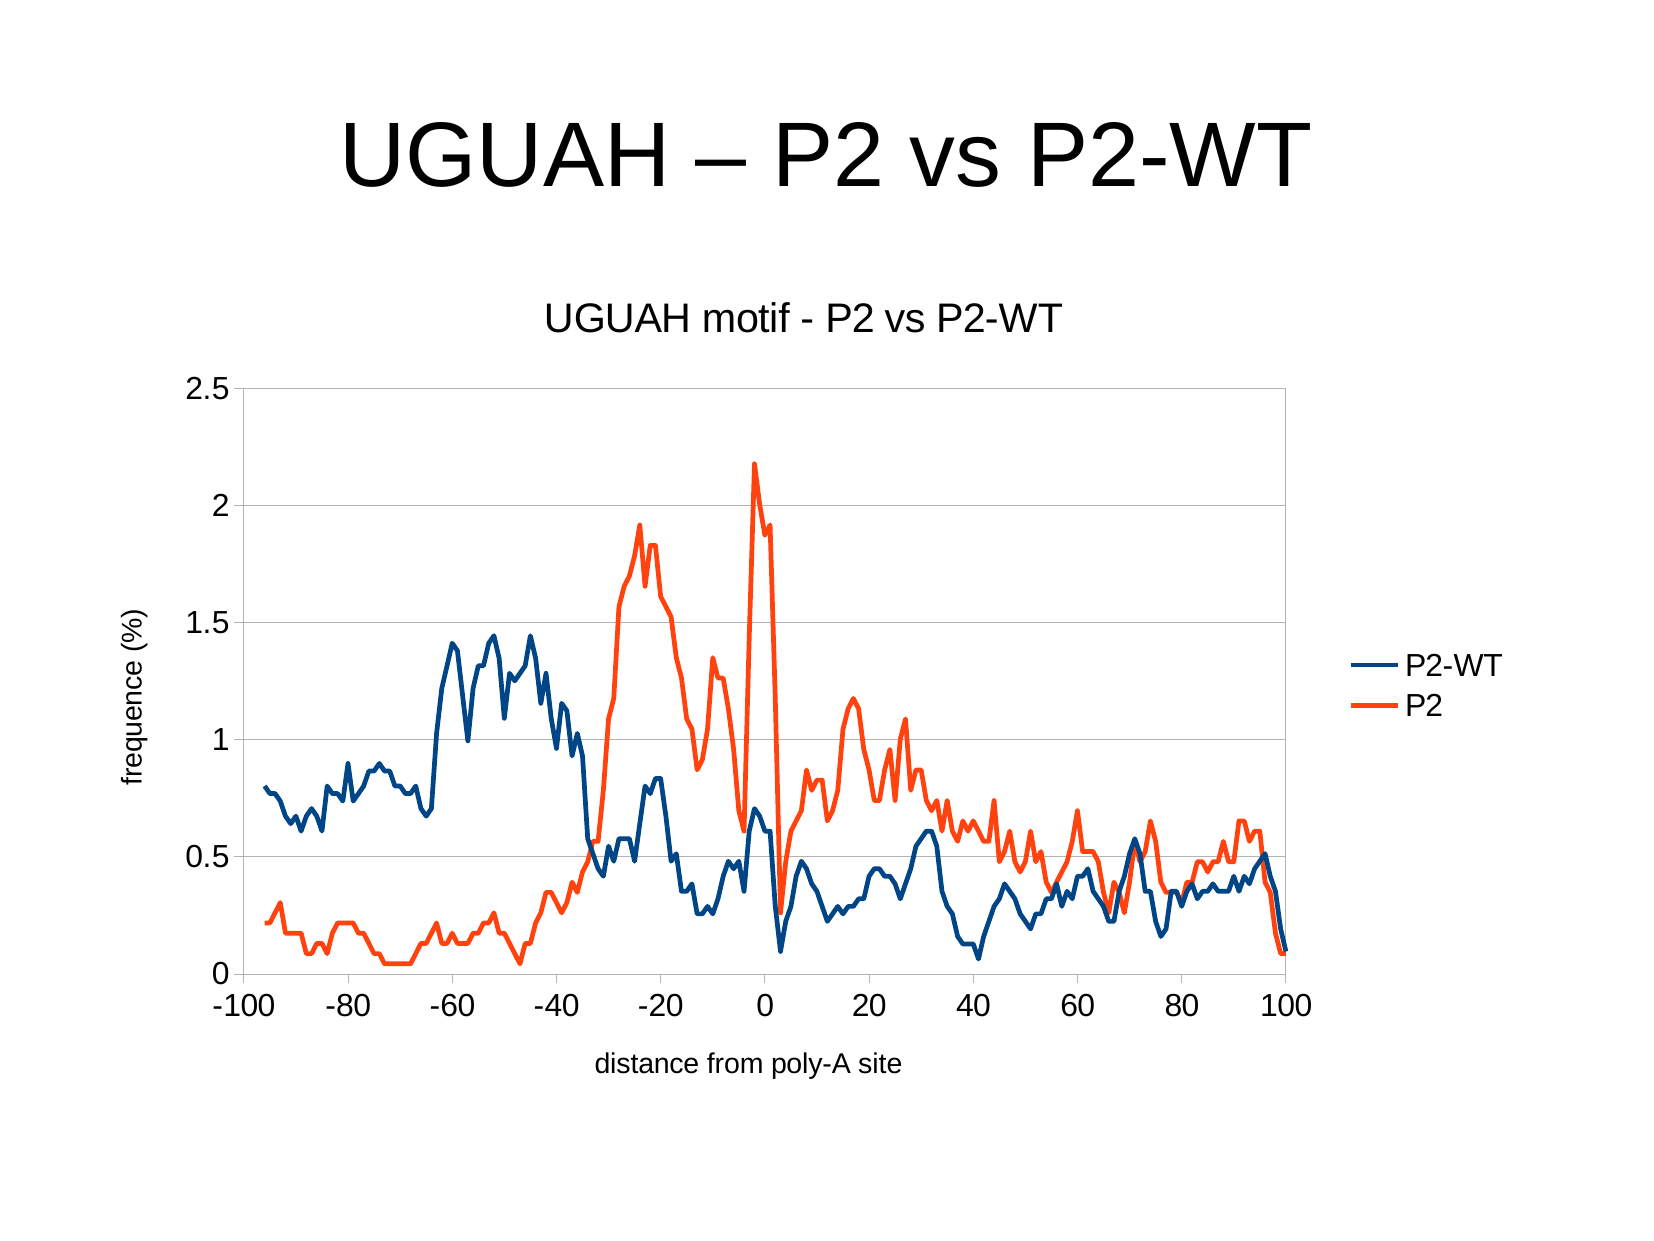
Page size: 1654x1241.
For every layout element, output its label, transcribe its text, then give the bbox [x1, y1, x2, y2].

title UGUAH – P2 vs P2-WT [82, 49, 1571, 257]
chart [81, 257, 1526, 1114]
